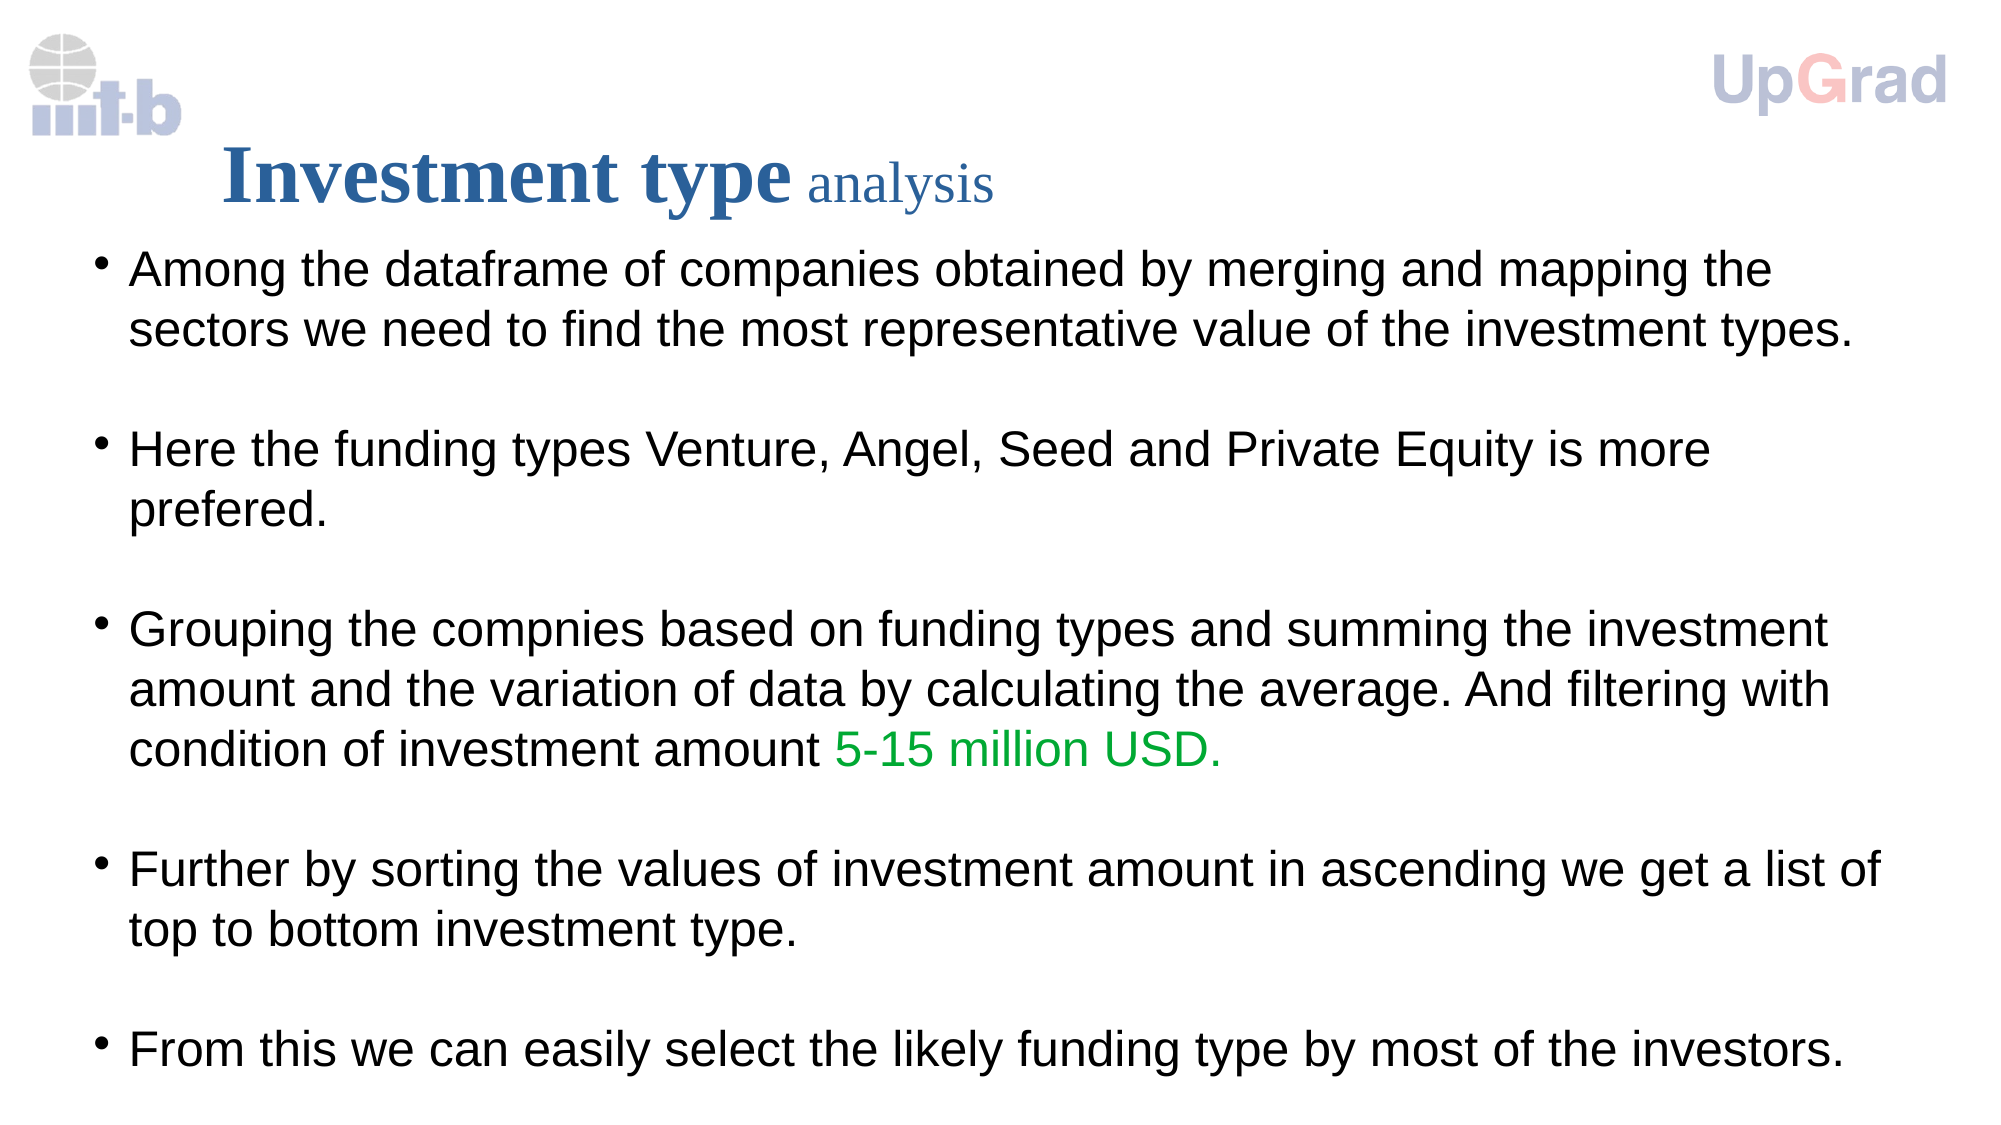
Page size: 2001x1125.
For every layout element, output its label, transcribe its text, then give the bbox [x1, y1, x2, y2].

text_box Among the dataframe of companies obtained by merging and mapping the sectors we need to find the most representative value of the investment types. Here the funding types Venture, Angel, Seed and Private Equity is more prefered. Grouping the compnies based on funding types and summing the investment amount and the variation of data by calculating the average. And filtering with condition of investment amount 5-15 million USD. Further by sorting the values of investment amount in ascending we get a list of top to bottom investment type. From this we can easily select the likely funding type by most of the investors. [93, 236, 1907, 1073]
text_box Investment type analysis [186, 122, 1715, 228]
